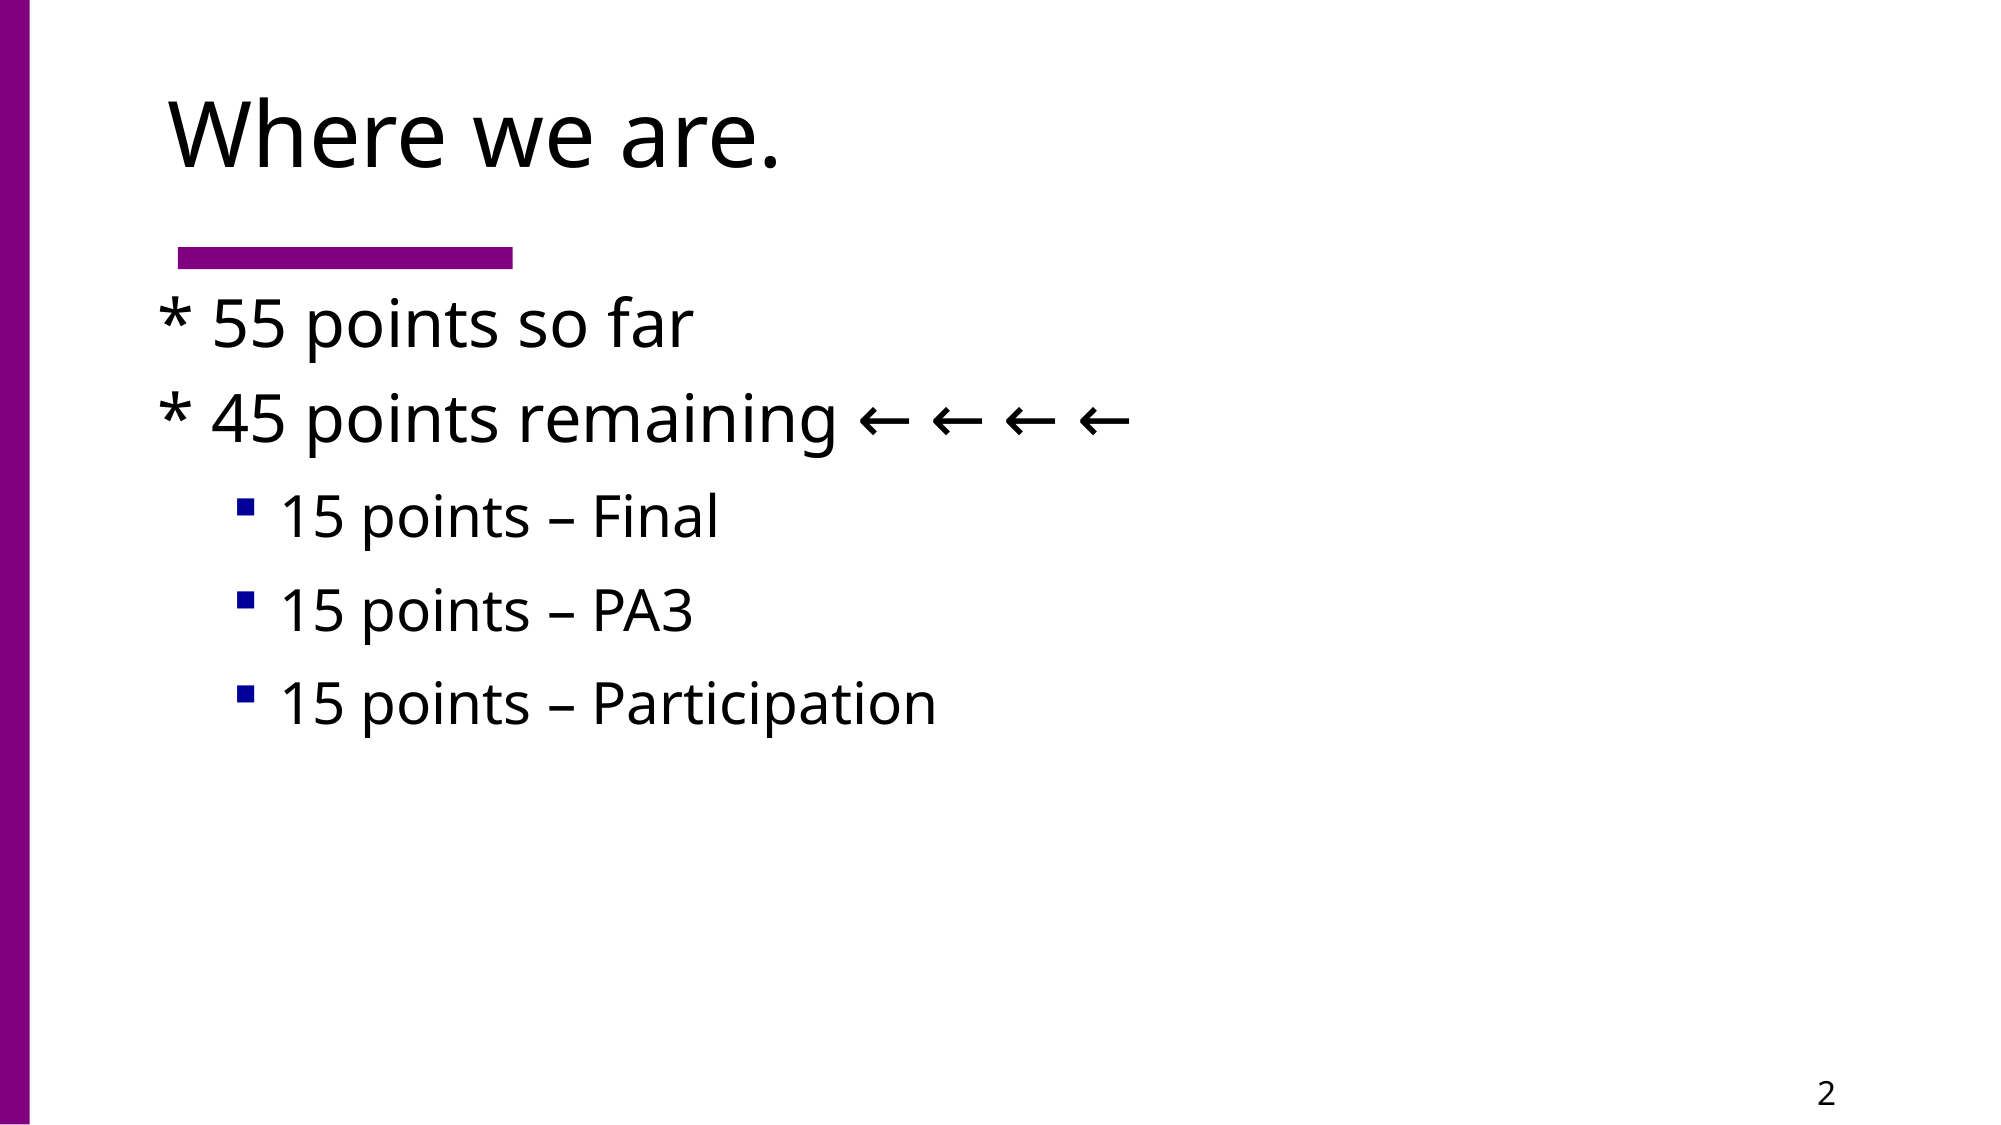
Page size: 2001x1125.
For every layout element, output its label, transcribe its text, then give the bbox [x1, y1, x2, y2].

list * 55 points so far * 45 points remaining ← ← ← ← 15 points – Final 15 points – PA3 15 points – Participation [142, 273, 1843, 1037]
title Where we are. [116, 37, 1817, 225]
